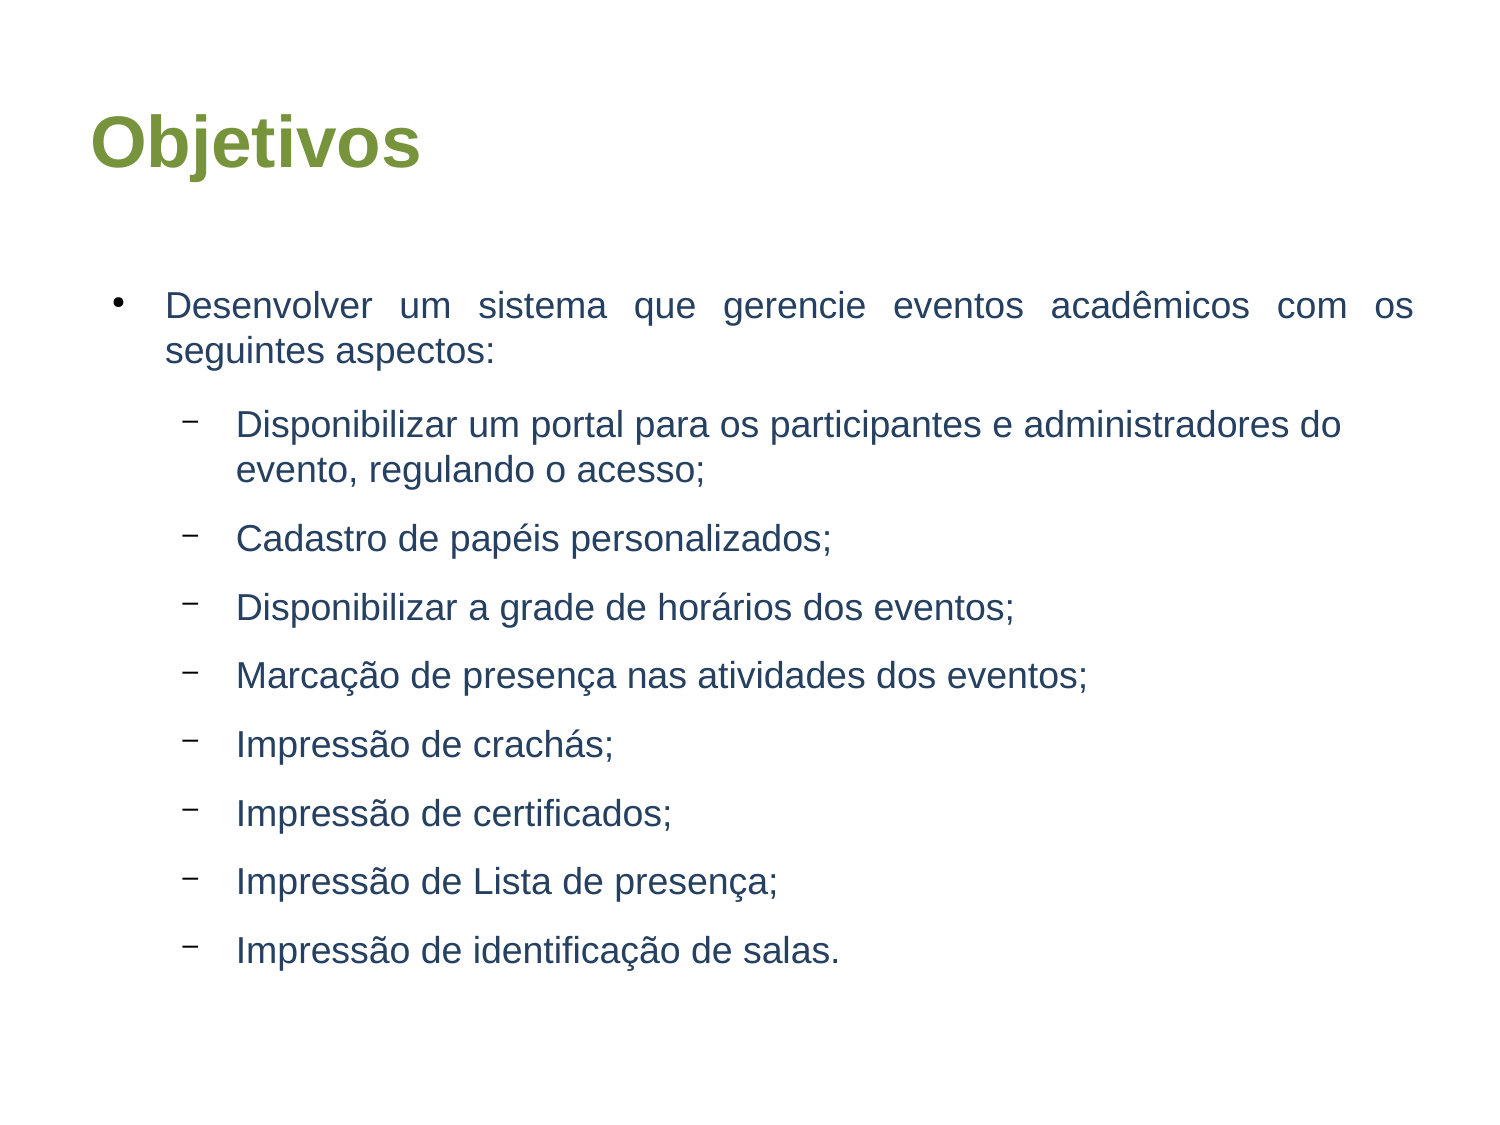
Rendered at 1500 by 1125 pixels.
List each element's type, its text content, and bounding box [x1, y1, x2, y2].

list Desenvolver um sistema que gerencie eventos acadêmicos com os seguintes aspectos: Disponibilizar um portal para os participantes e administradores do evento, regulando o acesso; Cadastro de papéis personalizados; Disponibilizar a grade de horários dos eventos; Marcação de presença nas atividades dos eventos; Impressão de crachás; Impressão de certificados; Impressão de Lista de presença; Impressão de identificação de salas. [79, 273, 1430, 1016]
title Objetivos [75, 45, 1425, 233]
